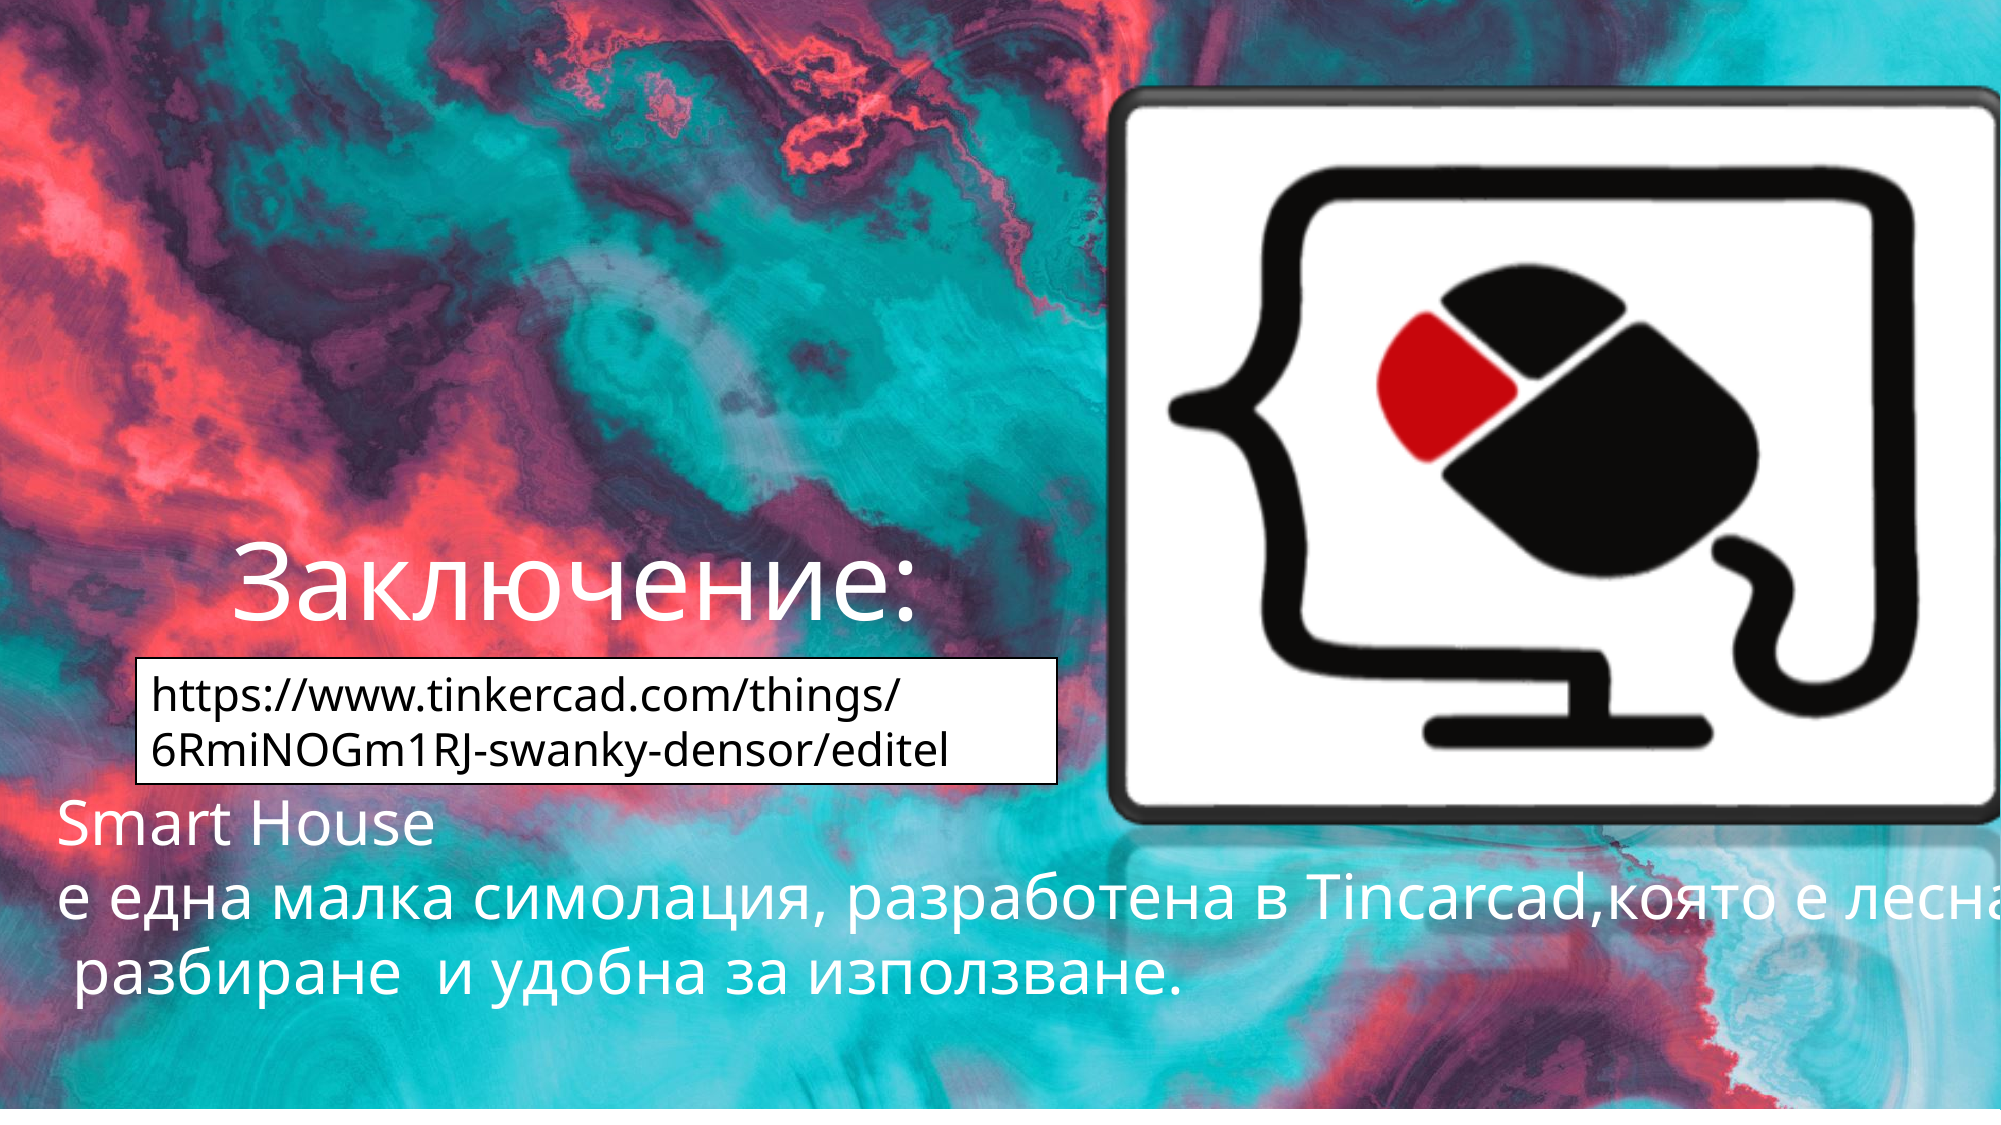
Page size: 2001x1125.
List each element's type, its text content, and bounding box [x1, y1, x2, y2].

picture [0, 0, 2000, 1110]
title Заключение: [0, 221, 1095, 650]
text_box https://www.tinkercad.com/things/6RmiNOGm1RJ-swanky-densor/editel [135, 658, 1057, 774]
text_box Smart House е една малка симолация, разработена в Tincarcad,която е лесна за разбиране и удобна за използване.​ [41, 774, 2000, 1018]
